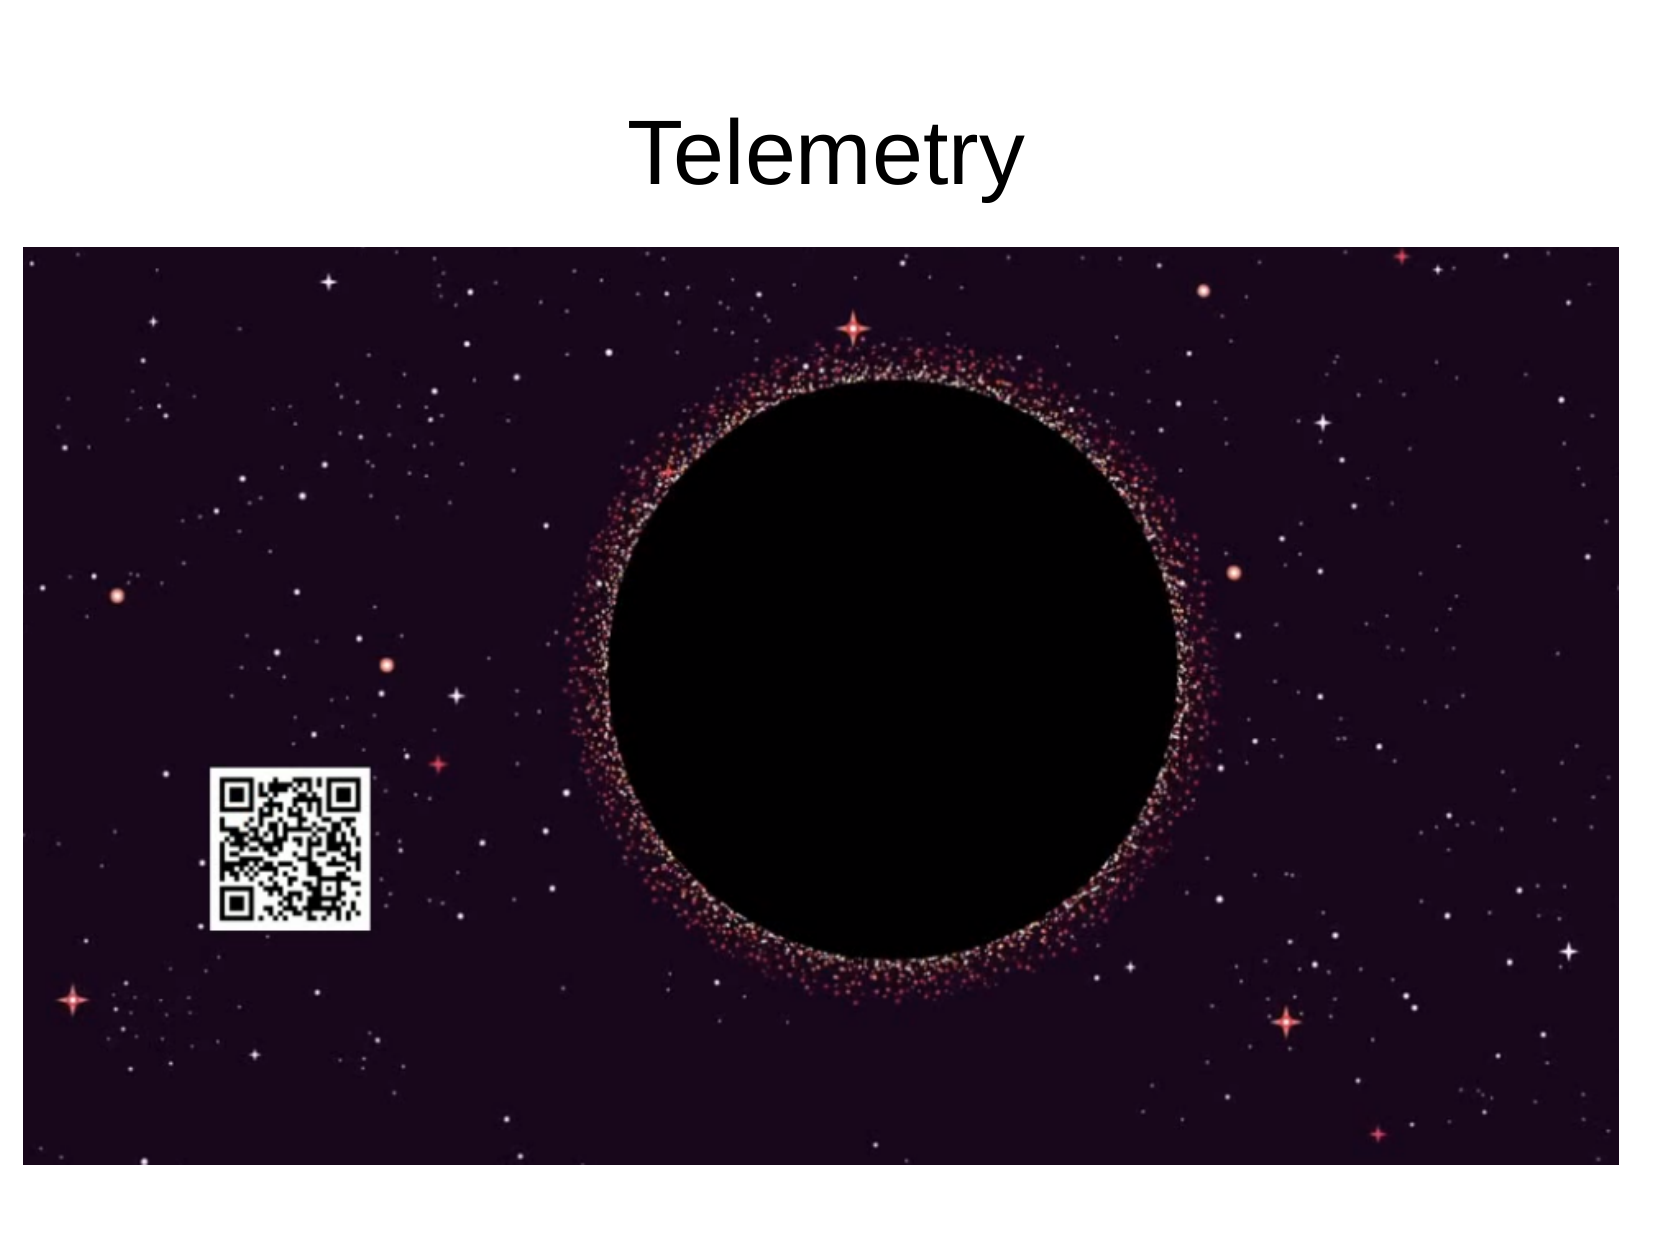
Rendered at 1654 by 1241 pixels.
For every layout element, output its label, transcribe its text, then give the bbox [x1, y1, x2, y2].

title Telemetry [82, 49, 1571, 247]
picture [23, 247, 1619, 1165]
